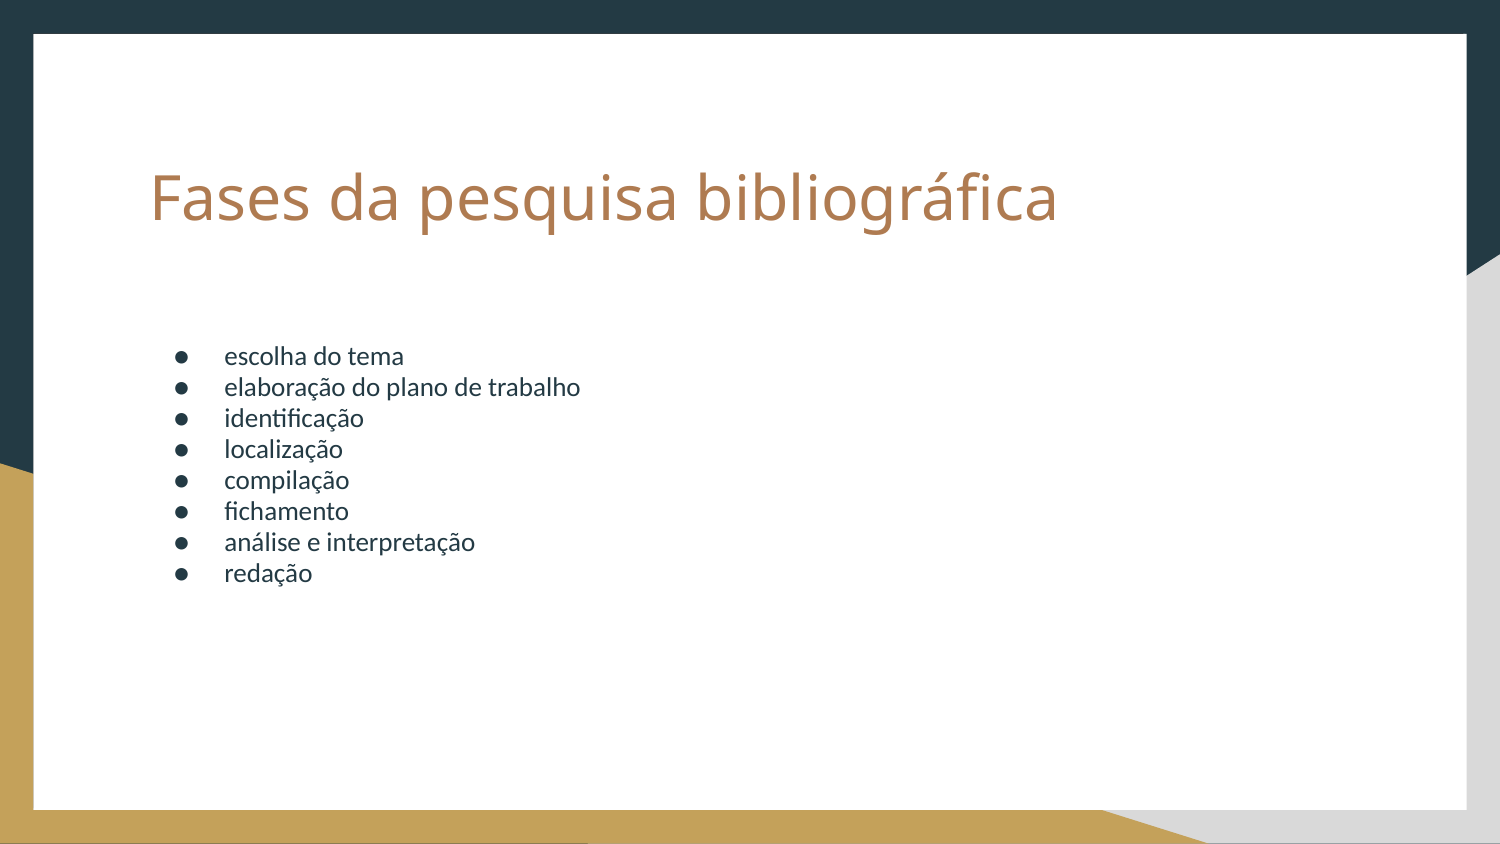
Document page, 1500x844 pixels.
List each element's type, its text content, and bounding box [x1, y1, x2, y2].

list escolha do tema elaboração do plano de trabalho identificação localização compilação fichamento análise e interpretação redação [134, 326, 1366, 729]
title Fases da pesquisa bibliográfica [134, 138, 1366, 296]
